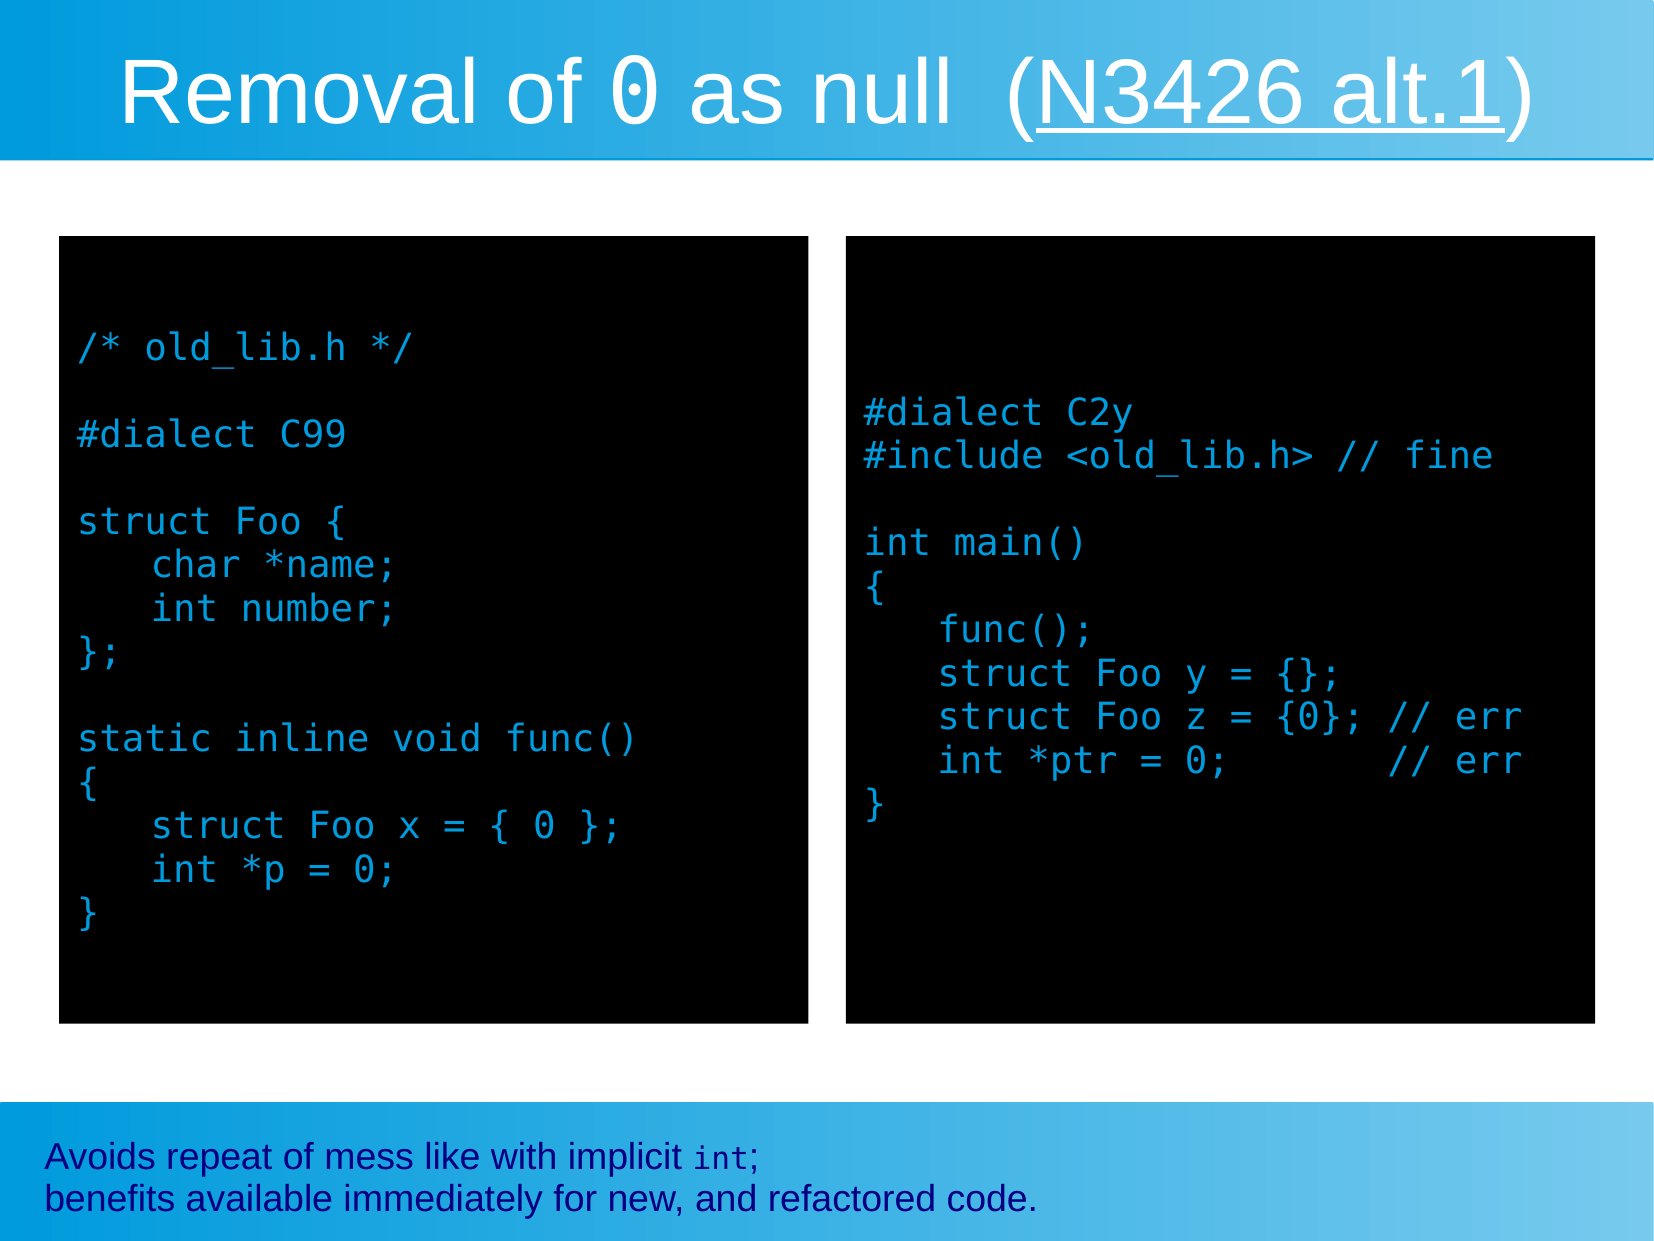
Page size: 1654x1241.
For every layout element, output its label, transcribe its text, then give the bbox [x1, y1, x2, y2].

list /* old_lib.h */ #dialect C99 struct Foo { char *name; int number; }; static inline void func() { struct Foo x = { 0 }; int *p = 0; } [59, 236, 809, 1024]
text_box Avoids repeat of mess like with implicit int; benefits available immediately for new, and refactored code. [29, 1127, 1440, 1227]
list #dialect C2y #include <old_lib.h> // fine int main() { func(); struct Foo y = {}; struct Foo z = {0}; // err int *ptr = 0; // err } [845, 236, 1596, 1024]
title Removal of 0 as null (N3426 alt.1) [59, 38, 1595, 146]
